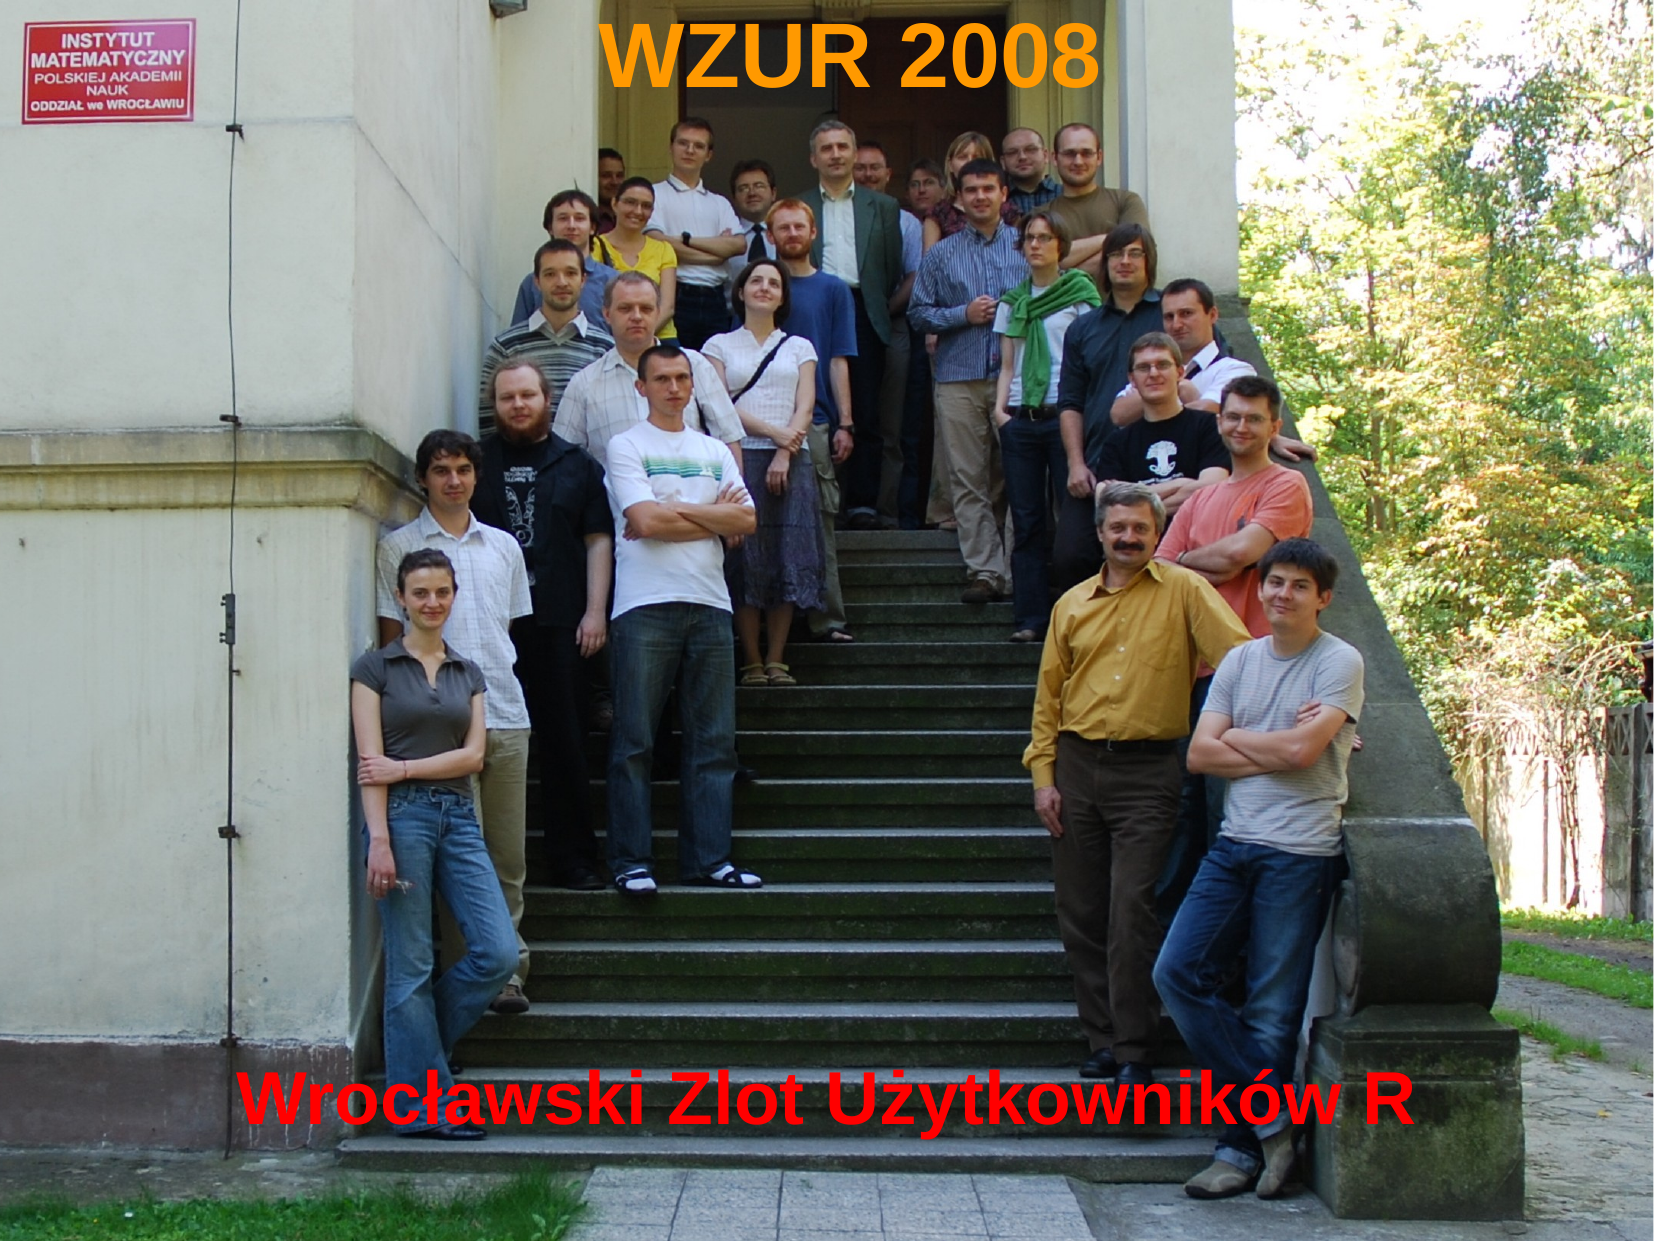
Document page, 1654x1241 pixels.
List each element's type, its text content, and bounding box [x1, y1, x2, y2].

subtitle Wrocławski Zlot Użytkowników R [82, 968, 1571, 1229]
title WZUR 2008 [106, 0, 1595, 160]
picture [0, 0, 1654, 1241]
